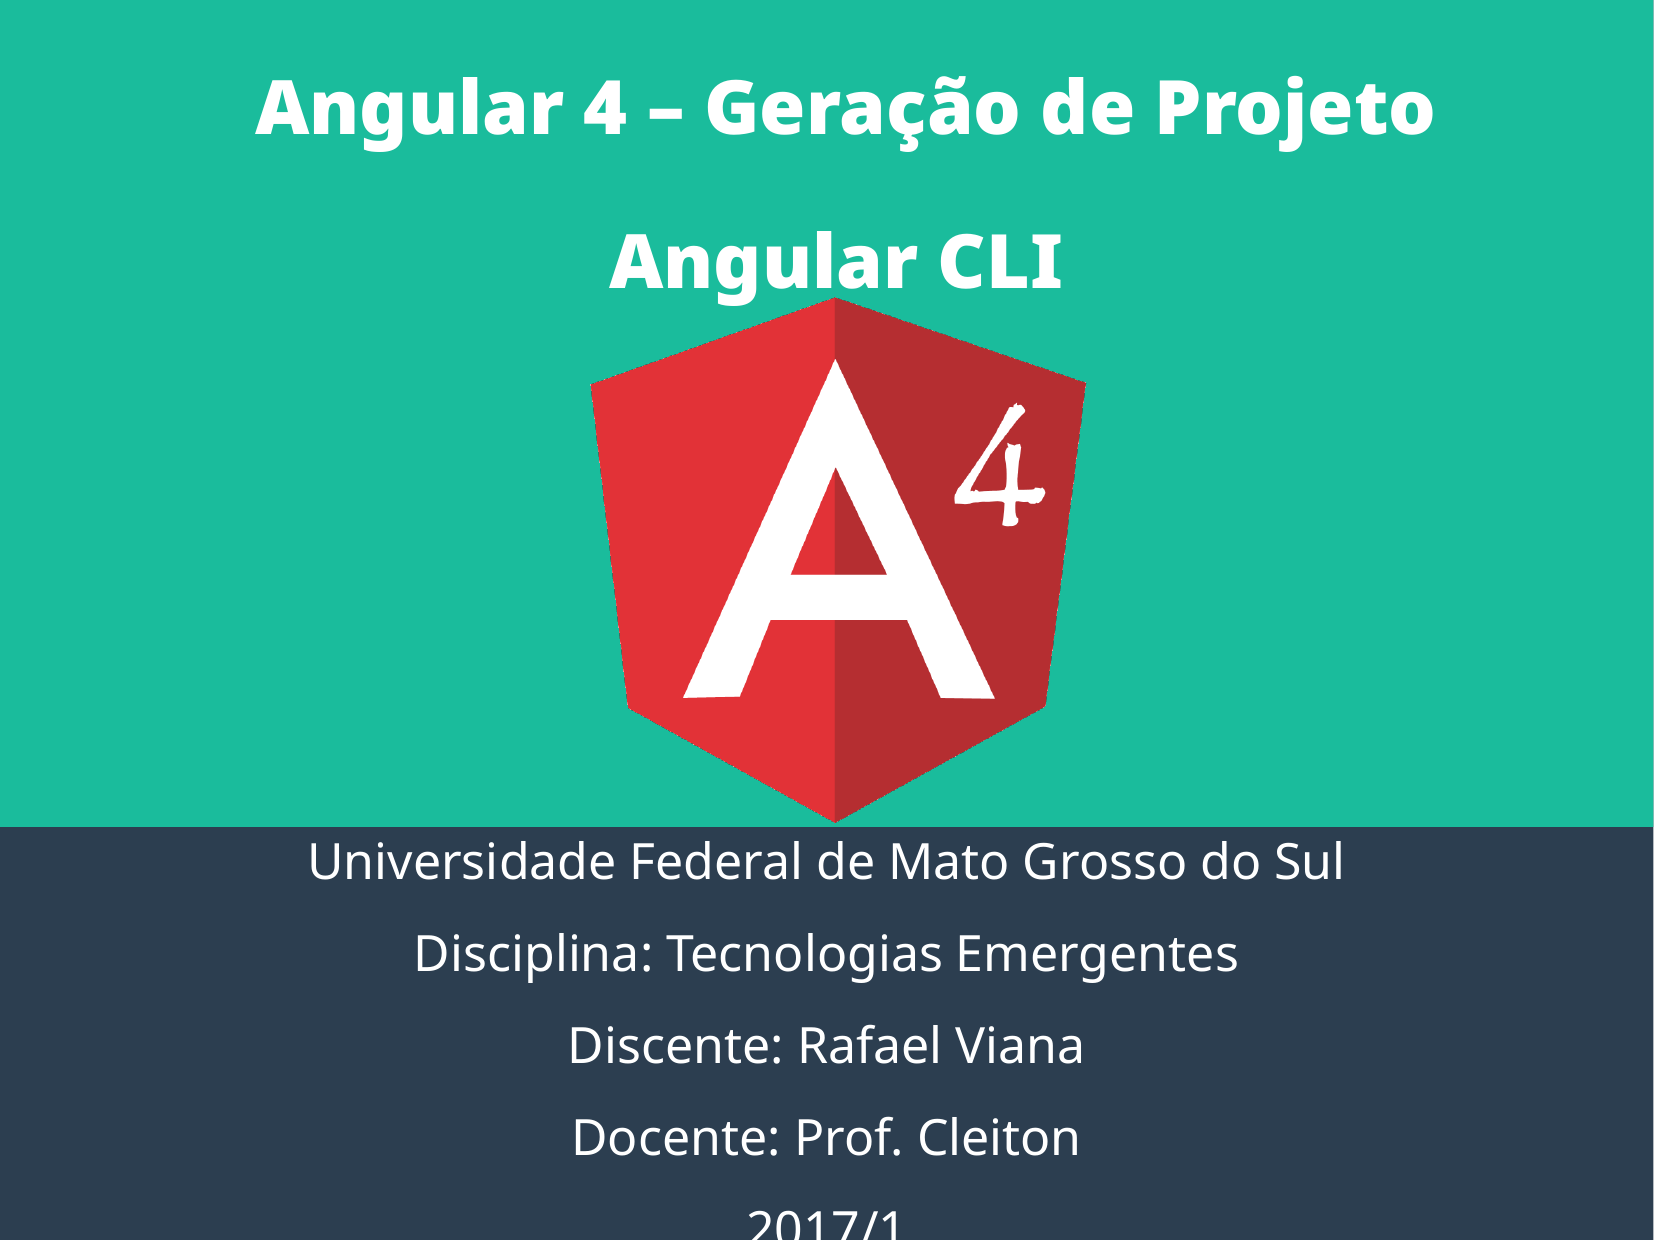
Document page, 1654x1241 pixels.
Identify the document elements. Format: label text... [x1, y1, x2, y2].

subtitle Universidade Federal de Mato Grosso do Sul Disciplina: Tecnologias Emergentes Discente: Rafael Viana Docente: Prof. Cleiton 2017/1 [59, 855, 1595, 1241]
title Angular 4 – Geração de Projeto Angular CLI [59, 47, 1595, 266]
picture [590, 295, 1095, 825]
